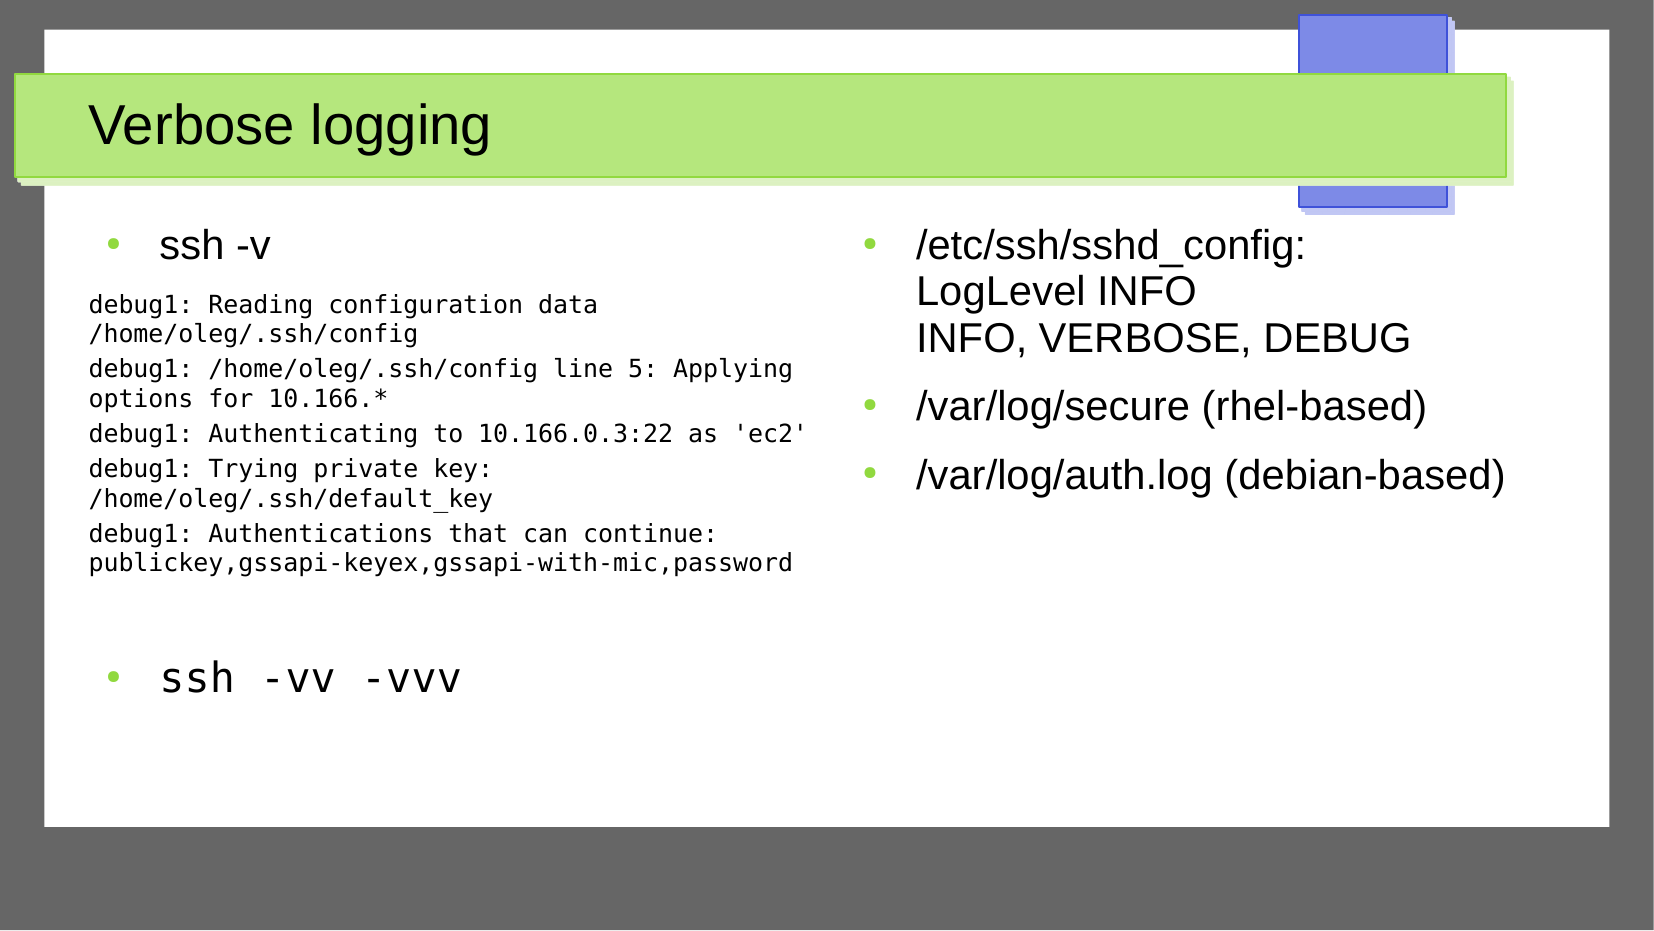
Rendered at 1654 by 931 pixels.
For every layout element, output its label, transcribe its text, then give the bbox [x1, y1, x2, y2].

title Verbose logging [88, 73, 1506, 178]
list /etc/ssh/sshd_config: LogLevel INFO INFO, VERBOSE, DEBUG /var/log/secure (rhel-based) /var/log/auth.log (debian-based) [845, 221, 1566, 813]
list ssh -v debug1: Reading configuration data /home/oleg/.ssh/config debug1: /home/oleg/.ssh/config line 5: Applying options for 10.166.* debug1: Authenticating to 10.166.0.3:22 as 'ec2' debug1: Trying private key: /home/oleg/.ssh/default_key debug1: Authentications that can continue: publickey,gssapi-keyex,gssapi-with-mic,password ssh -vv -vvv [88, 221, 809, 813]
